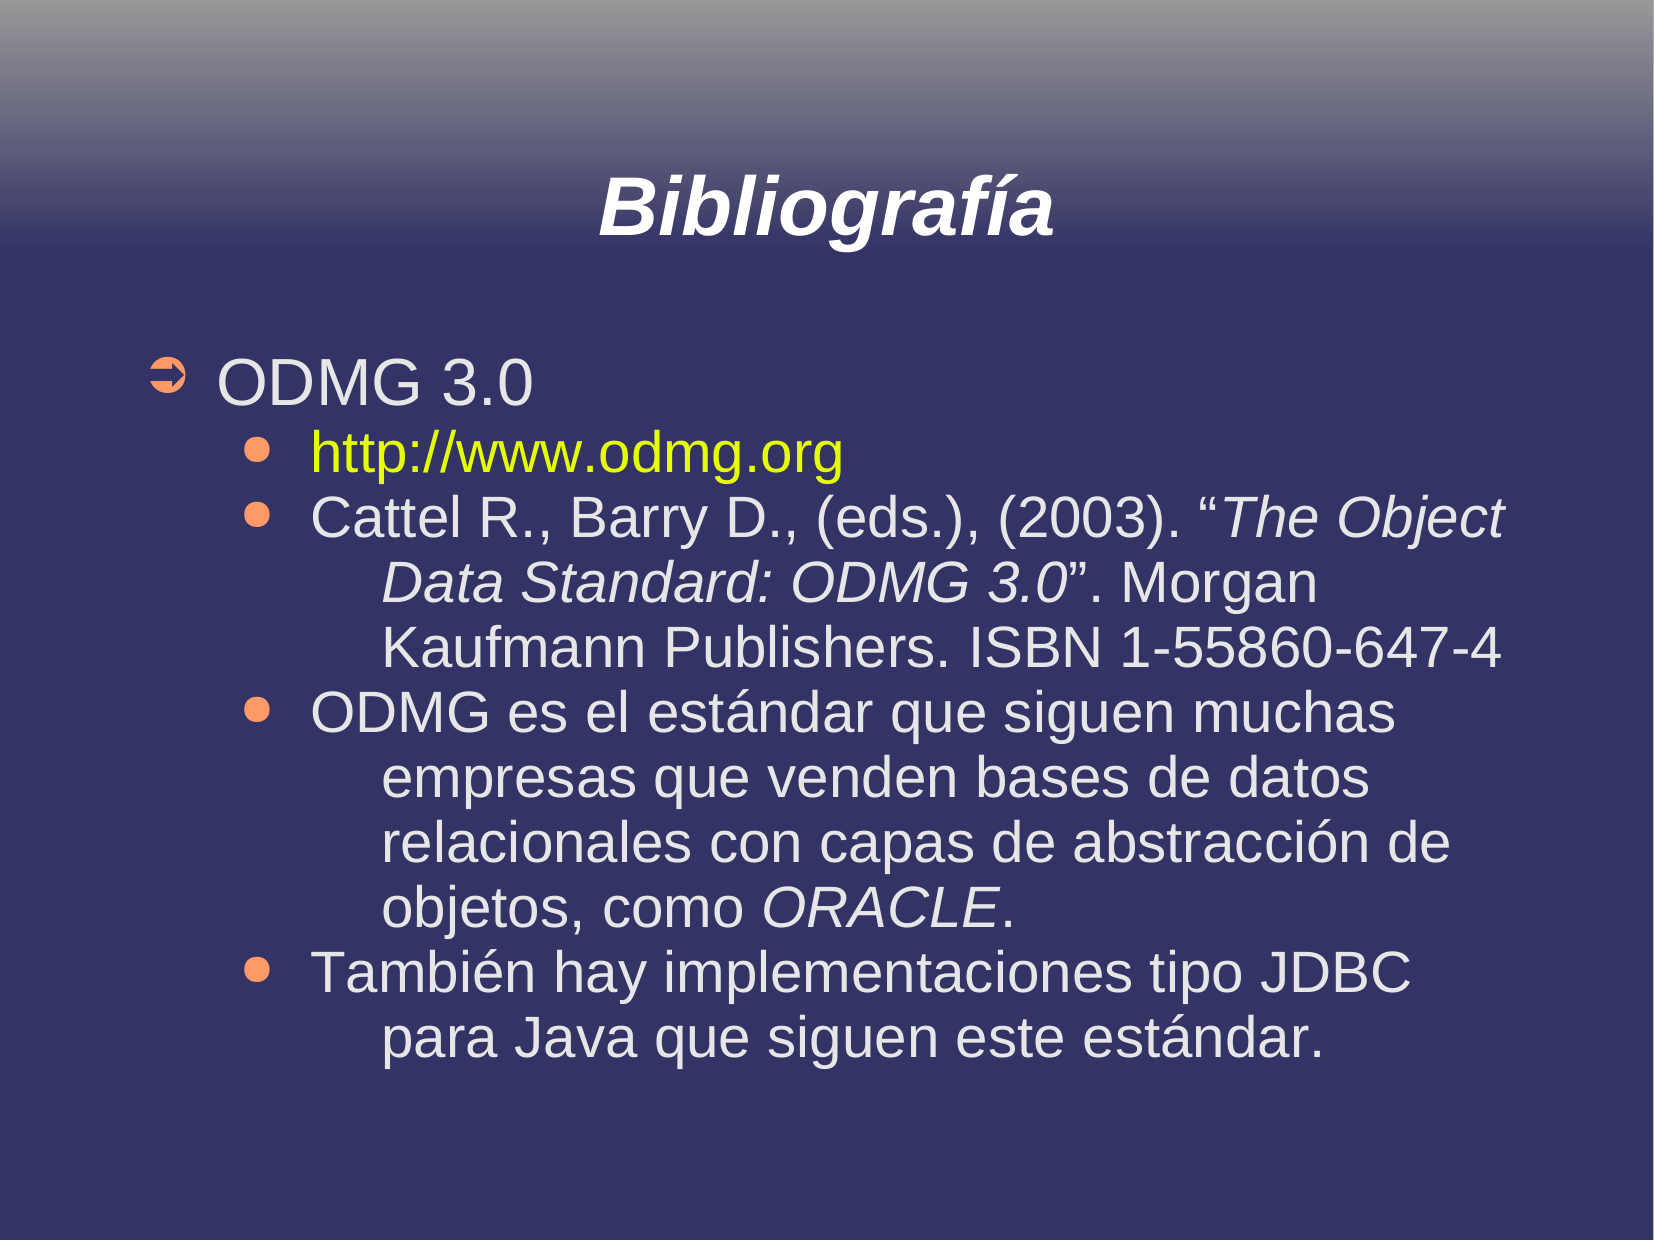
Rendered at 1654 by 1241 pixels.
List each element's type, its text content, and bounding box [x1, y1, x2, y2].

list ODMG 3.0 http://www.odmg.org Cattel R., Barry D., (eds.), (2003). “The Object Data Standard: ODMG 3.0”. Morgan Kaufmann Publishers. ISBN 1-55860-647-4 ODMG es el estándar que siguen muchas empresas que venden bases de datos relacionales con capas de abstracción de objetos, como ORACLE. También hay implementaciones tipo JDBC para Java que siguen este estándar. [121, 344, 1534, 1127]
title Bibliografía [121, 102, 1534, 311]
